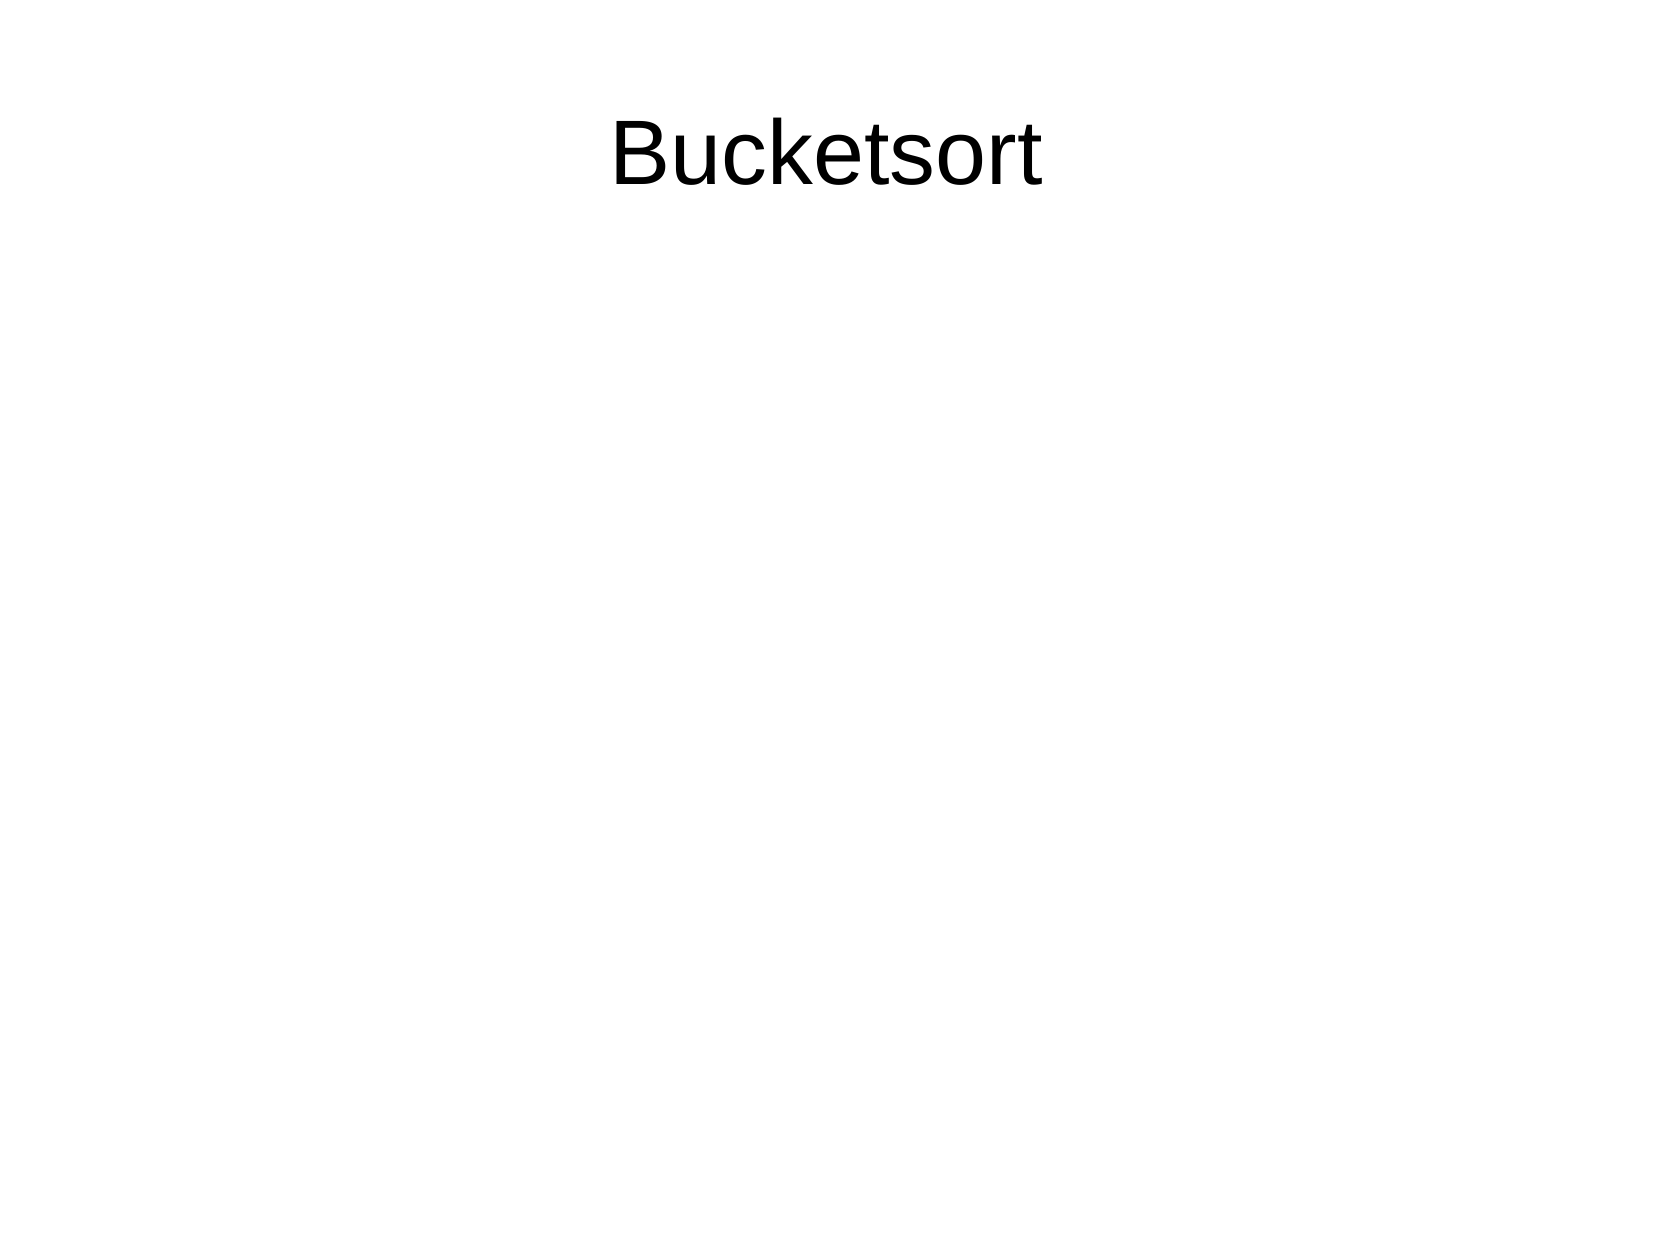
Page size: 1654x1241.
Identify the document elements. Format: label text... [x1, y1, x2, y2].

title Bucketsort [82, 49, 1571, 257]
